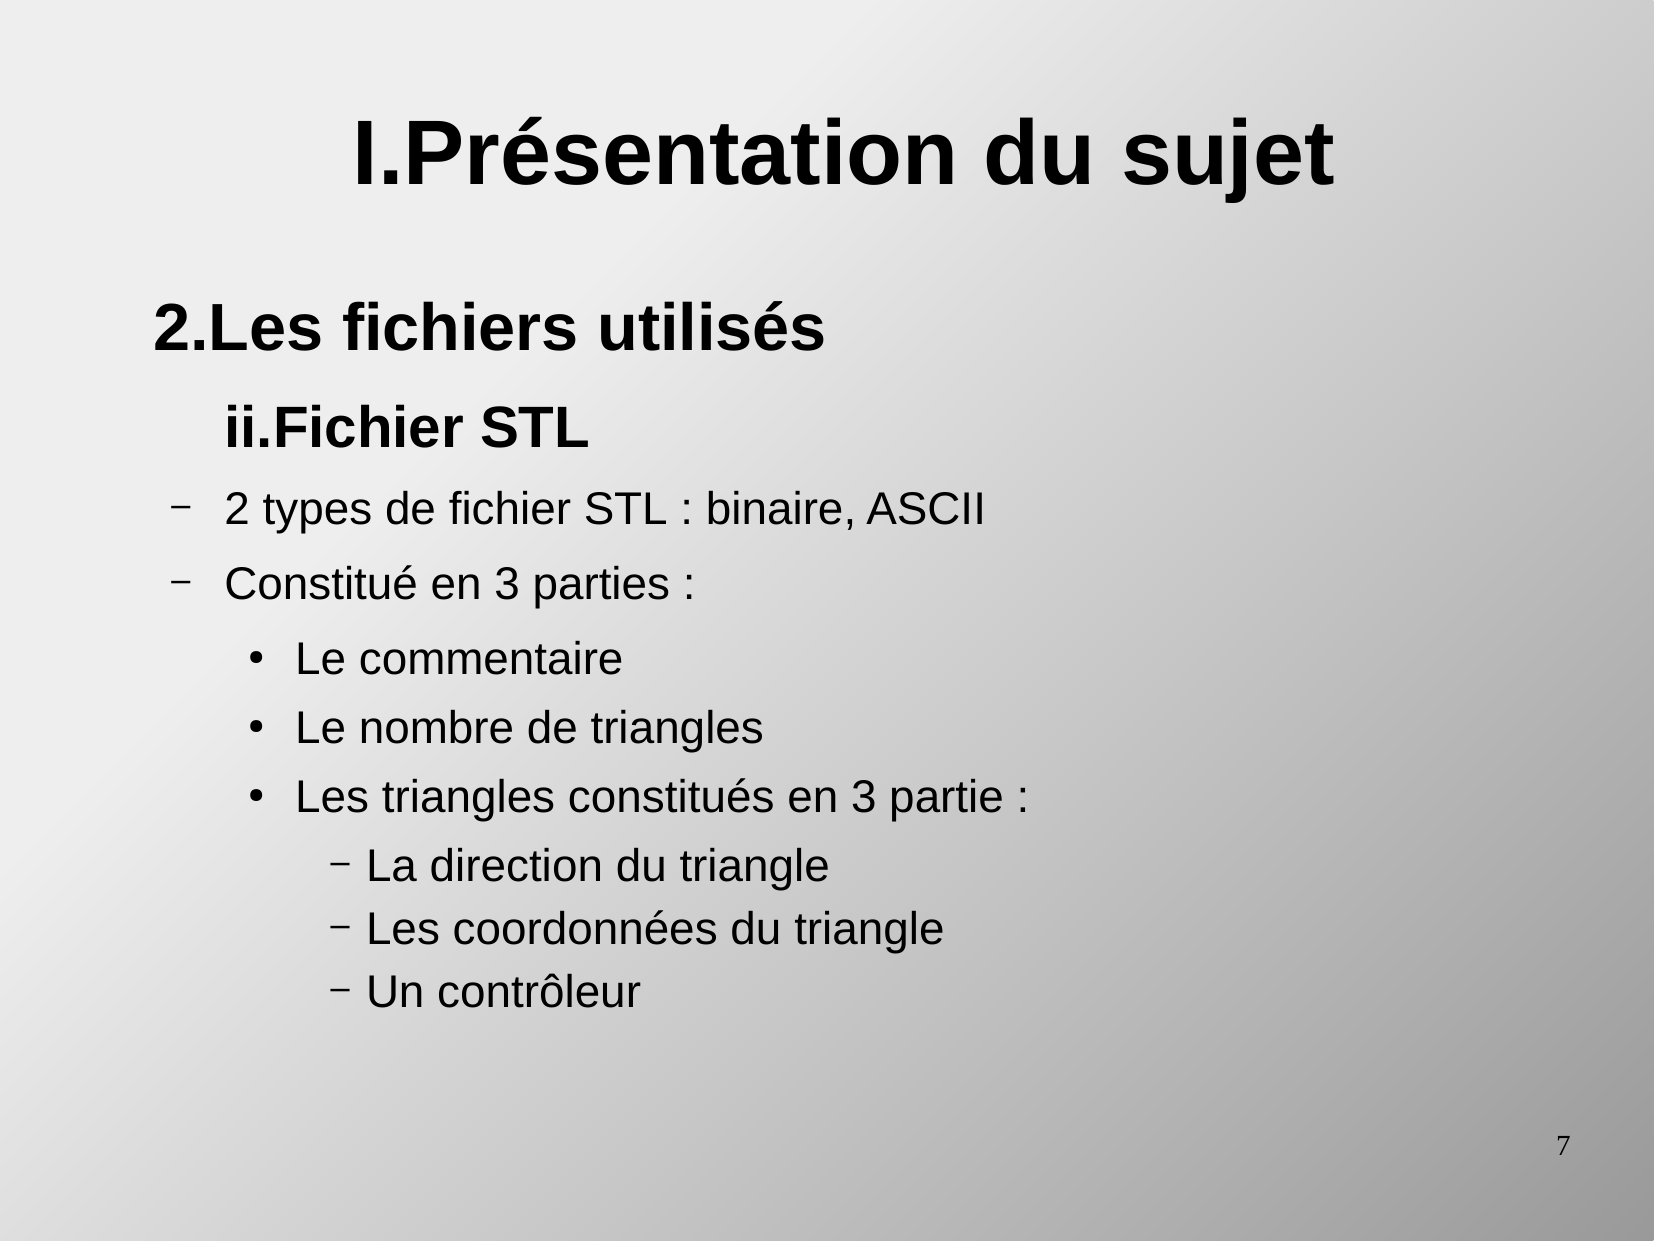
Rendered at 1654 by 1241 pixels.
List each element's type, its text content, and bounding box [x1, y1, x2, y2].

title I.Présentation du sujet [82, 49, 1571, 257]
list 2.Les fichiers utilisés ii.Fichier STL 2 types de fichier STL : binaire, ASCII Constitué en 3 parties : Le commentaire Le nombre de triangles Les triangles constitués en 3 partie : La direction du triangle Les coordonnées du triangle Un contrôleur [82, 290, 1571, 1109]
